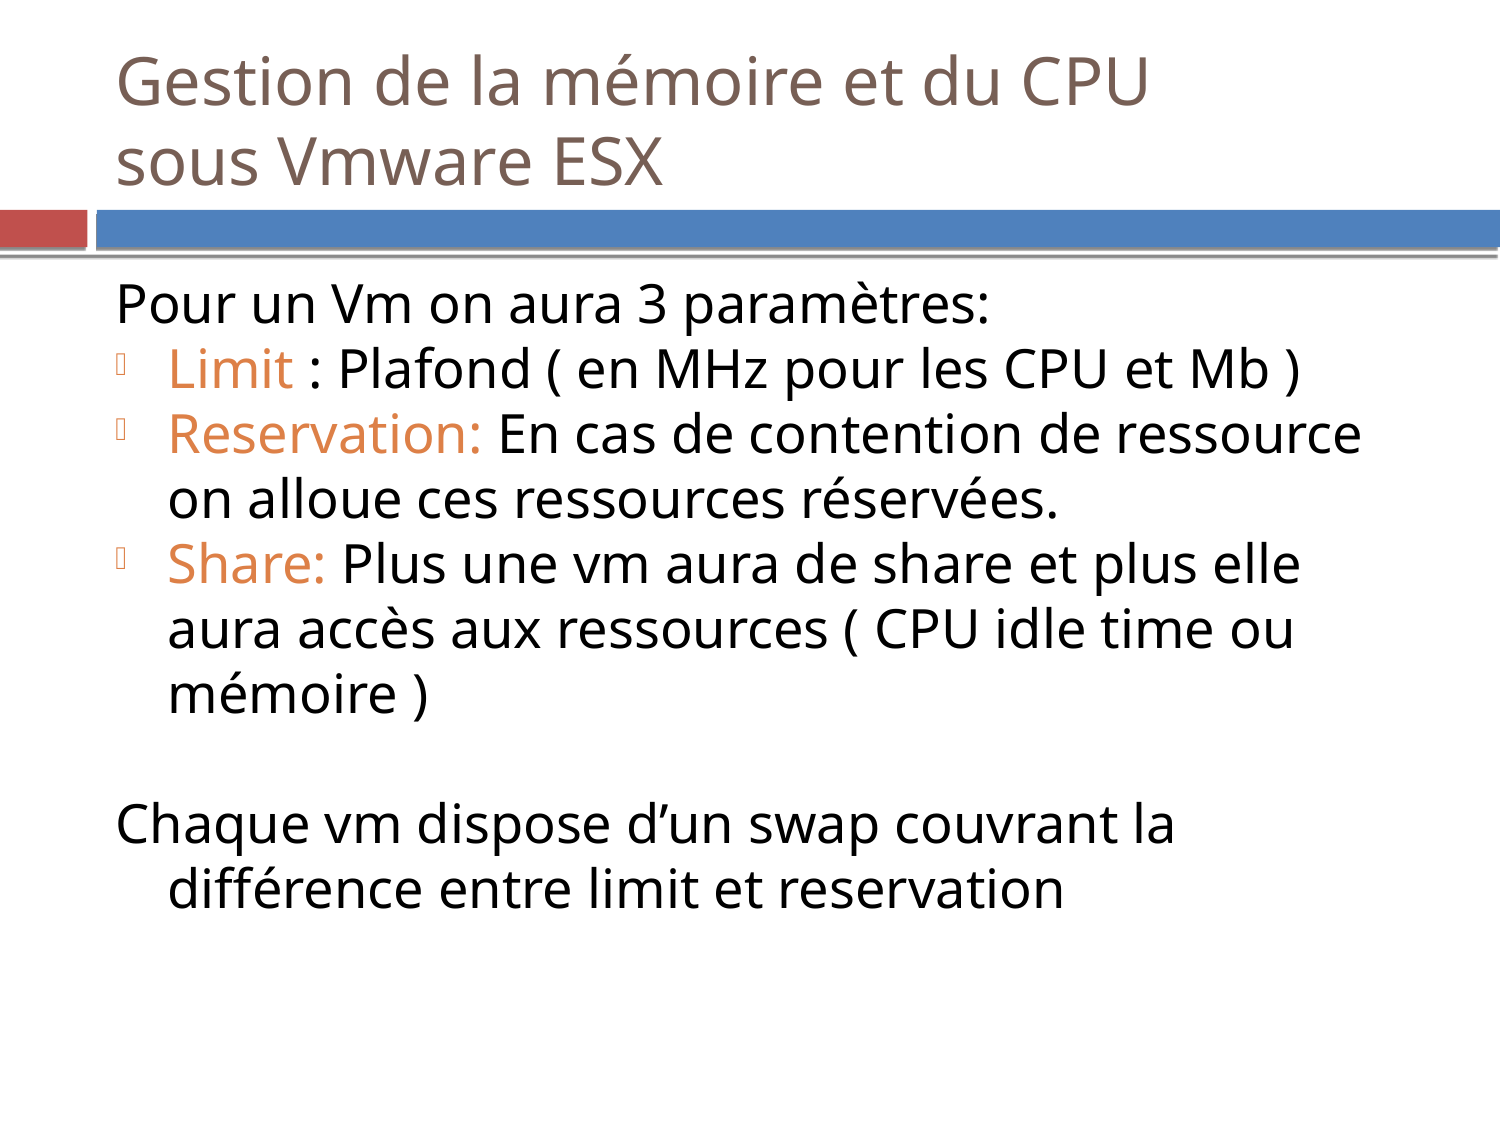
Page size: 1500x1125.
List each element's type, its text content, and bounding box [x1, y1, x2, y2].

text_box Pour un Vm on aura 3 paramètres: Limit : Plafond ( en MHz pour les CPU et Mb ) Reservation: En cas de contention de ressource on alloue ces ressources réservées. Share: Plus une vm aura de share et plus elle aura accès aux ressources ( CPU idle time ou mémoire ) Chaque vm dispose d’un swap couvrant la différence entre limit et reservation [100, 262, 1438, 1000]
text_box Gestion de la mémoire et du CPU sous Vmware ESX [100, 37, 1438, 200]
